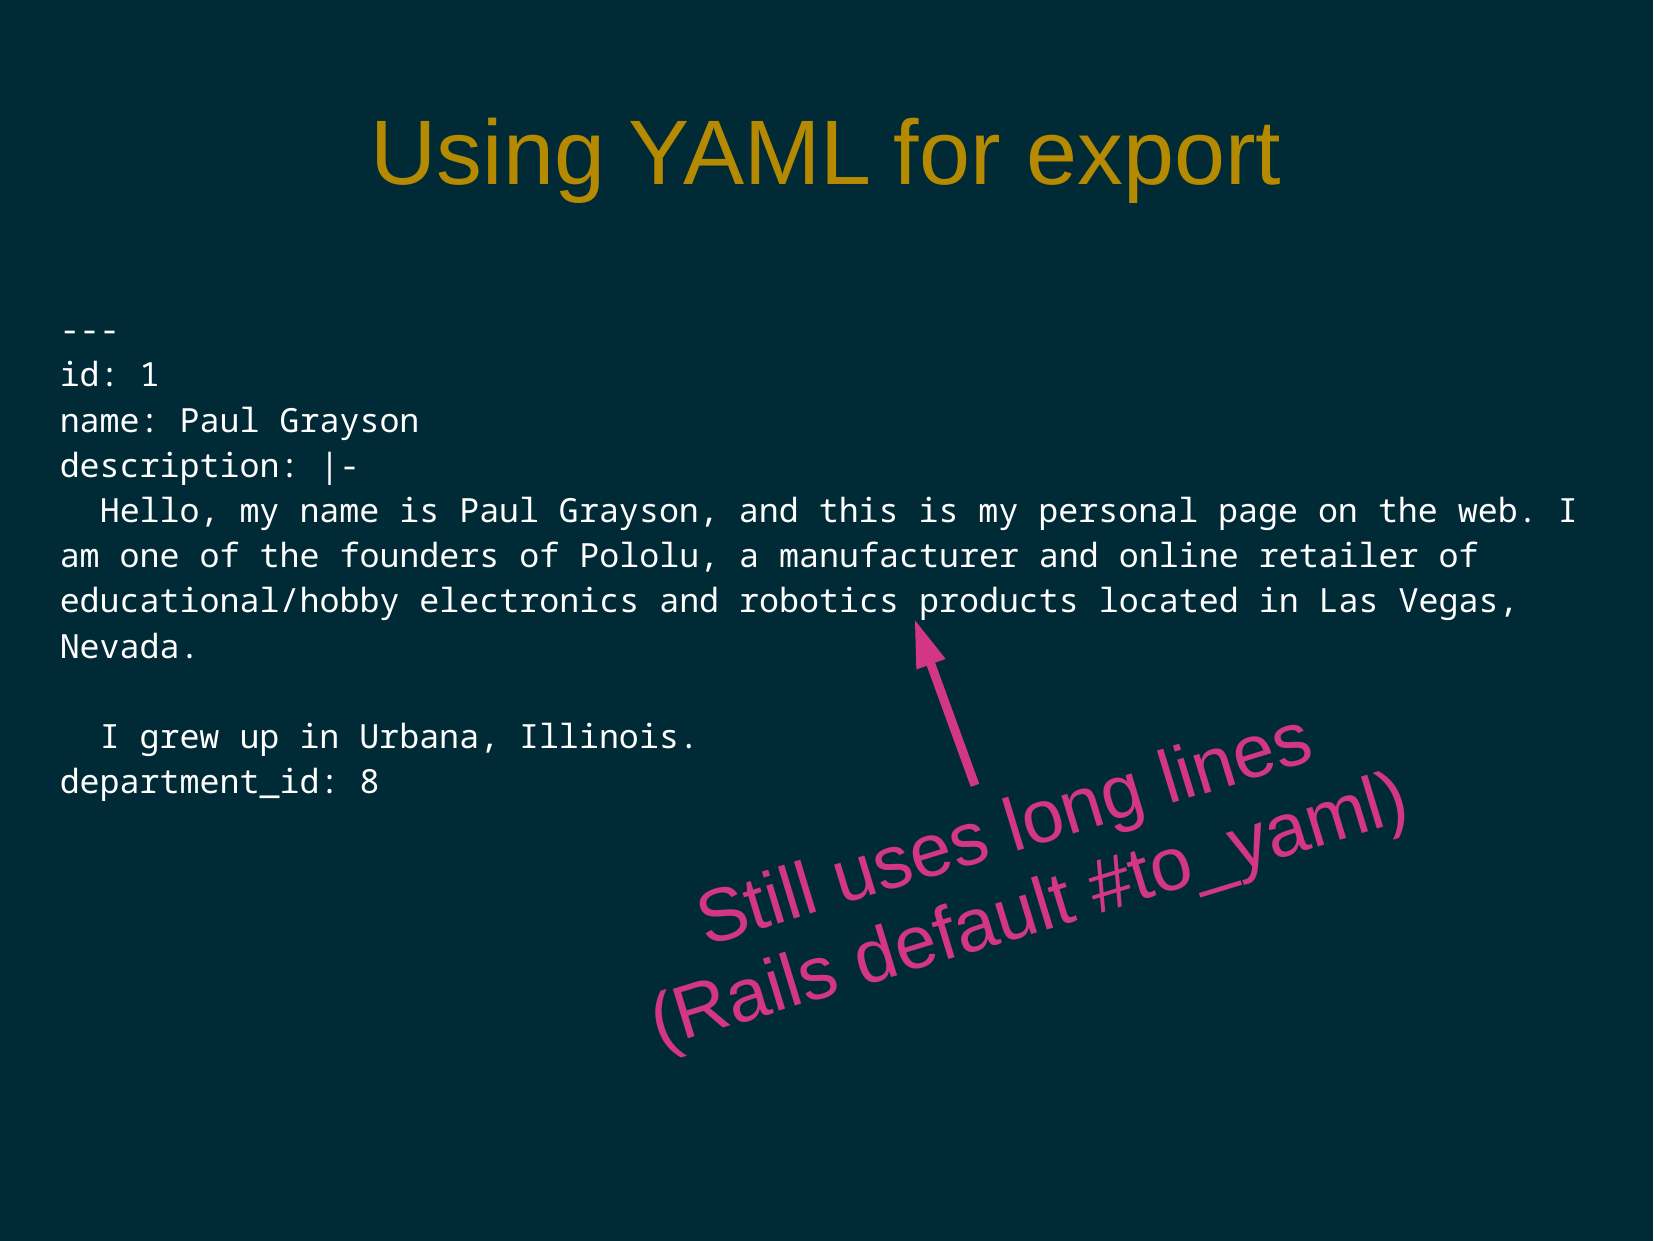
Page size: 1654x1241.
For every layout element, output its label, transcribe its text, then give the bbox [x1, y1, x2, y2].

text_box --- id: 1 name: Paul Grayson description: |- Hello, my name is Paul Grayson, and this is my personal page on the web. I am one of the founders of Pololu, a manufacturer and online retailer of educational/hobby electronics and robotics products located in Las Vegas, Nevada. I grew up in Urbana, Illinois. department_id: 8 [45, 298, 1606, 1019]
text_box Still uses long lines (Rails default #to_yaml) [598, 645, 1486, 1075]
title Using YAML for export [82, 49, 1571, 257]
